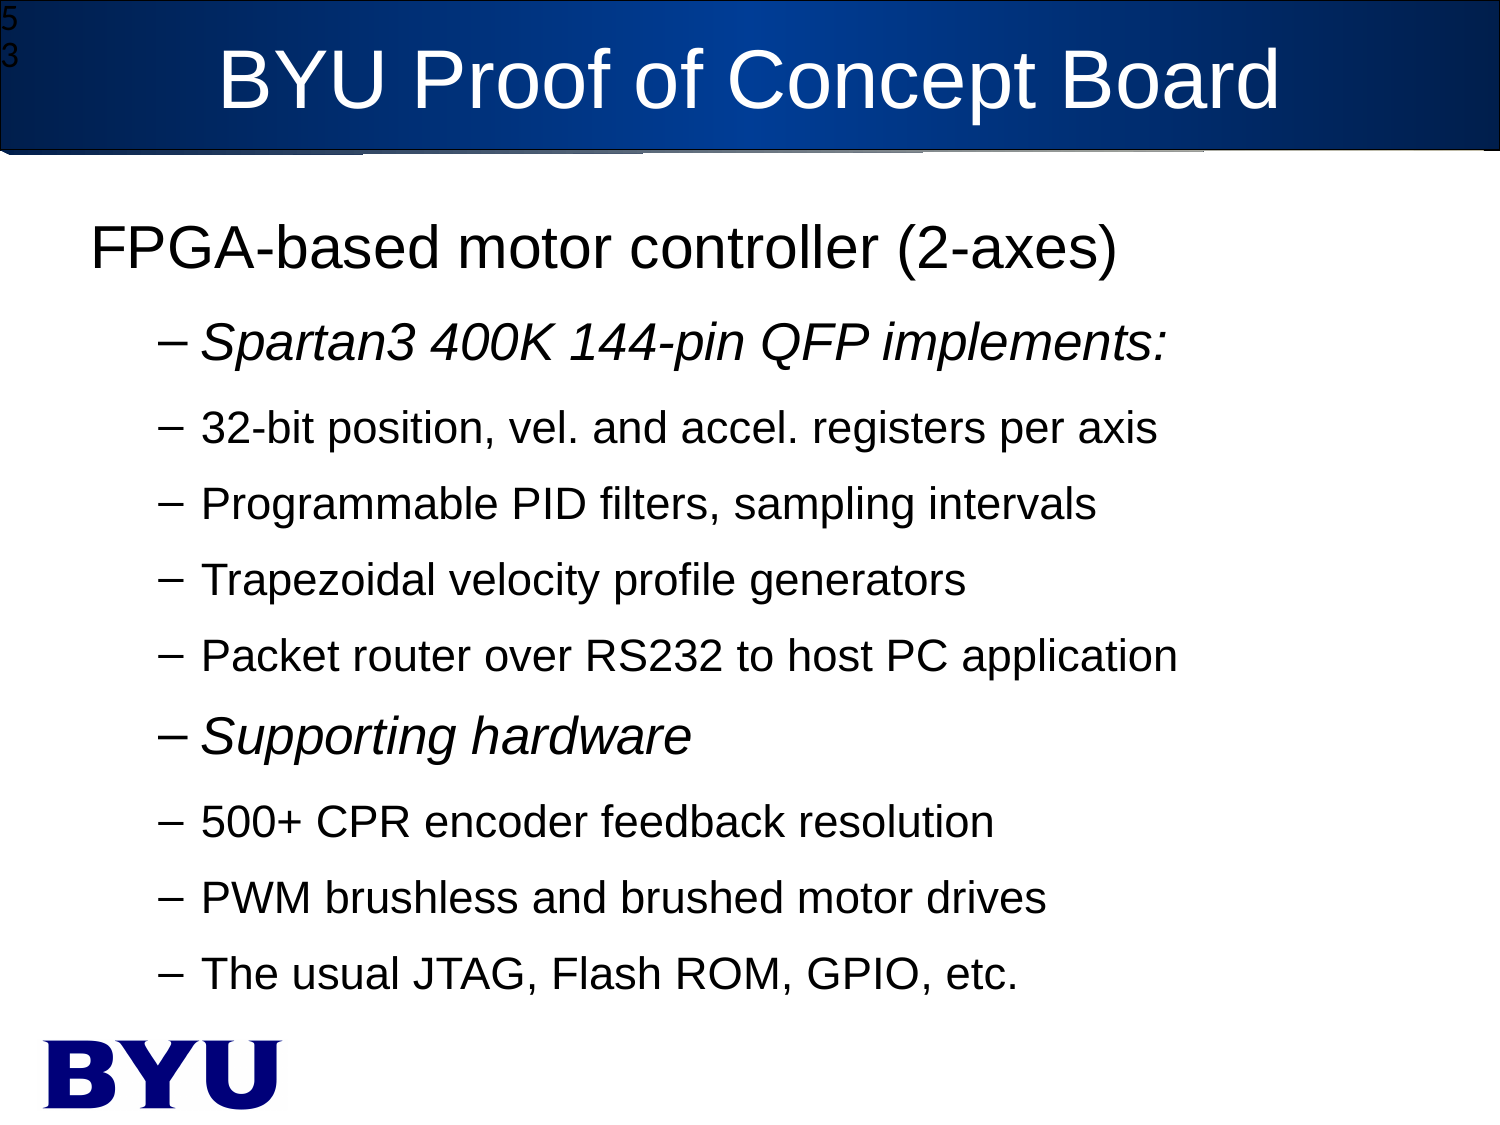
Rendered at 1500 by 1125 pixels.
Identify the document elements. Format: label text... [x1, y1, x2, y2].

list FPGA-based motor controller (2-axes) Spartan3 400K 144-pin QFP implements: 32-bit position, vel. and accel. registers per axis Programmable PID filters, sampling intervals Trapezoidal velocity profile generators Packet router over RS232 to host PC application Supporting hardware 500+ CPR encoder feedback resolution PWM brushless and brushed motor drives The usual JTAG, Flash ROM, GPIO, etc. [75, 200, 1425, 1013]
title BYU Proof of Concept Board [75, 0, 1425, 150]
picture [37, 1039, 288, 1111]
